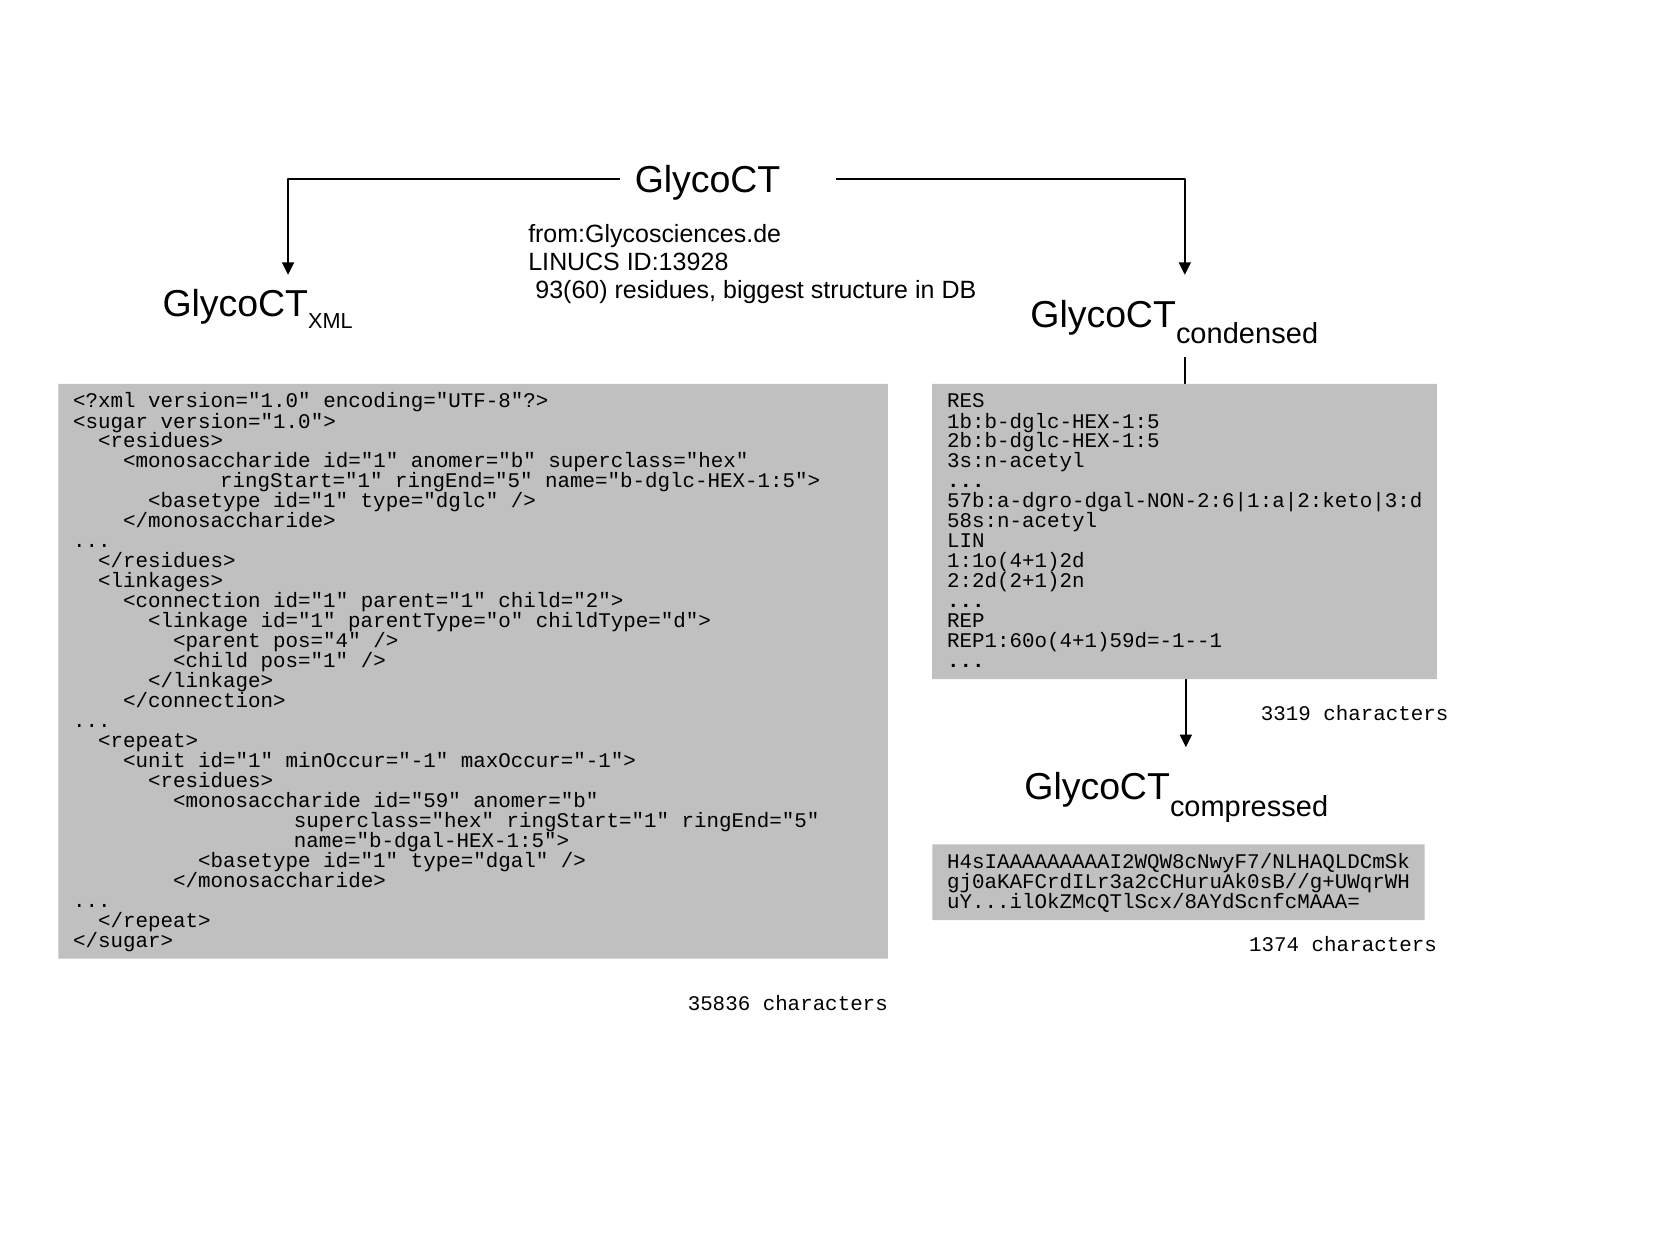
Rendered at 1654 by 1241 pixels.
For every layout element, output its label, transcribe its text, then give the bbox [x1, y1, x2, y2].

text_box <?xml version="1.0" encoding="UTF-8"?> <sugar version="1.0"> <residues> <monosaccharide id="1" anomer="b" superclass="hex" ringStart="1" ringEnd="5" name="b-dglc-HEX-1:5"> <basetype id="1" type="dglc" /> </monosaccharide> ... </residues> <linkages> <connection id="1" parent="1" child="2"> <linkage id="1" parentType="o" childType="d"> <parent pos="4" /> <child pos="1" /> </linkage> </connection> ... <repeat> <unit id="1" minOccur="-1" maxOccur="-1"> <residues> <monosaccharide id="59" anomer="b" superclass="hex" ringStart="1" ringEnd="5" name="b-dgal-HEX-1:5"> <basetype id="1" type="dgal" /> </monosaccharide> ... </repeat> </sugar> [58, 383, 888, 959]
text_box 35836 characters [673, 986, 903, 1022]
text_box 3319 characters [1246, 696, 1464, 733]
text_box from:Glycosciences.de LINUCS ID:13928 93(60) residues, biggest structure in DB [513, 212, 999, 312]
text_box H4sIAAAAAAAAAI2WQW8cNwyF7/NLHAQLDCmSk gj0aKAFCrdILr3a2cCHuruAk0sB//g+UWqrWH uY...ilOkZMcQTlScx/8AYdScnfcMAAA= [932, 844, 1425, 921]
text_box RES 1b:b-dglc-HEX-1:5 2b:b-dglc-HEX-1:5 3s:n-acetyl ... 57b:a-dgro-dgal-NON-2:6|1:a|2:keto|3:d 58s:n-acetyl LIN 1:1o(4+1)2d 2:2d(2+1)2n ... REP REP1:60o(4+1)59d=-1--1 ... [932, 383, 1437, 680]
text_box GlycoCT [620, 150, 837, 208]
text_box GlycoCTXML [147, 274, 429, 341]
text_box GlycoCTcompressed [1009, 747, 1363, 830]
text_box GlycoCTcondensed [1015, 274, 1355, 358]
text_box 1374 characters [1234, 927, 1452, 963]
